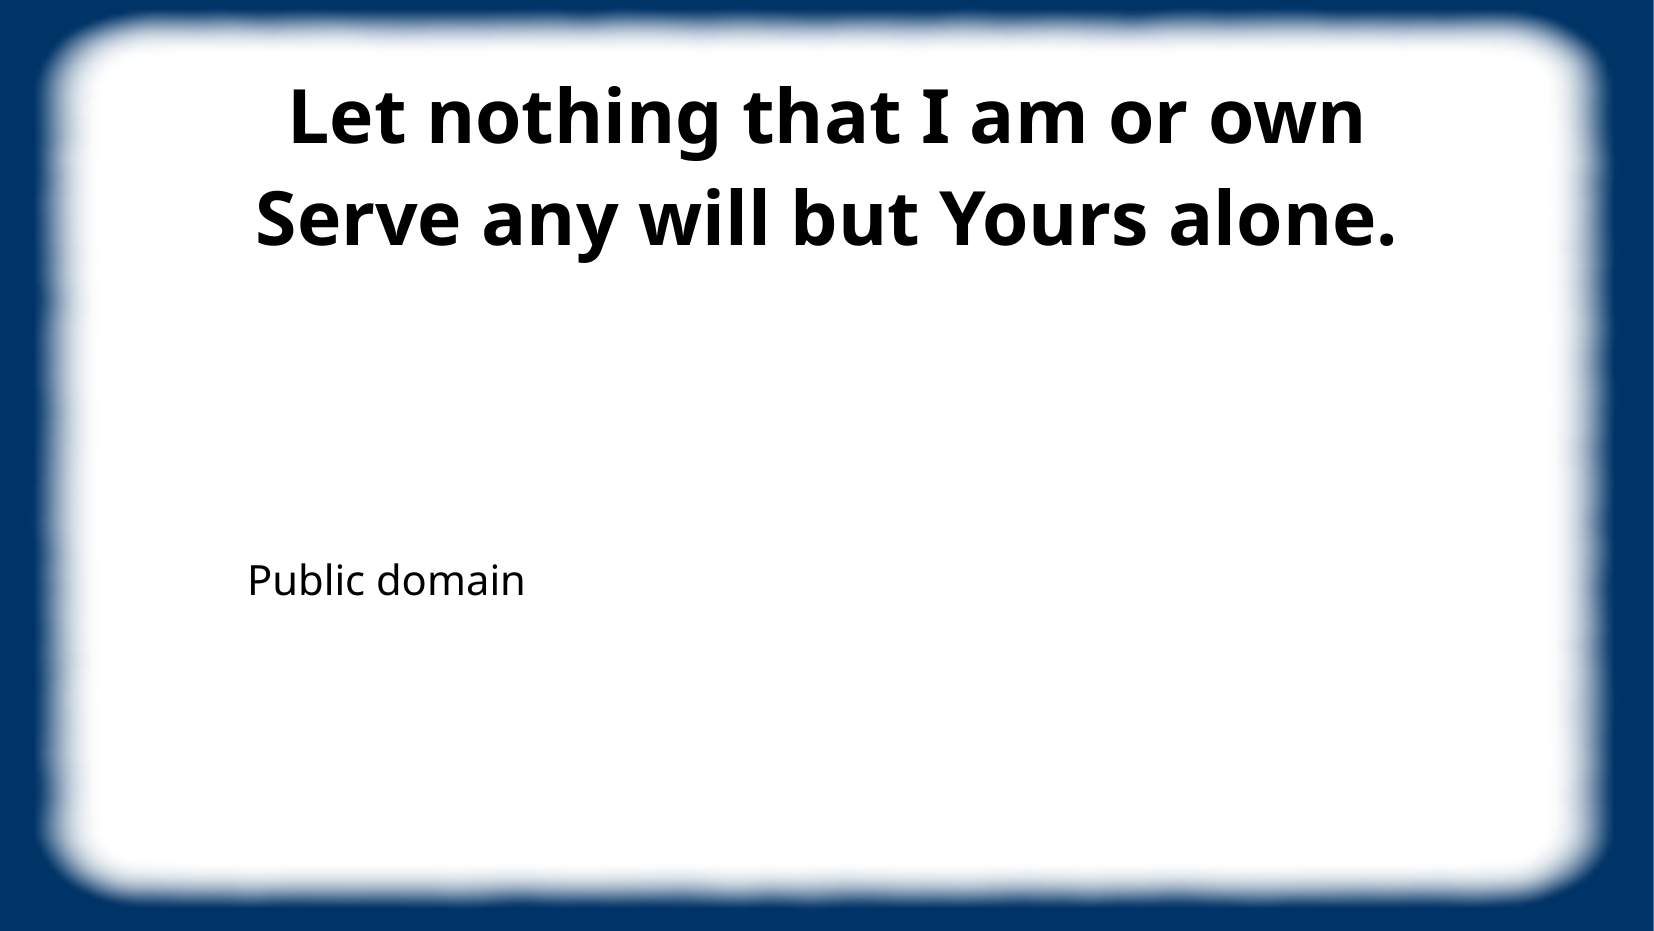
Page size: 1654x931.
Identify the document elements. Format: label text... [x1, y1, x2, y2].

text_box Let nothing that I am or own Serve any will but Yours alone. Public domain [92, 55, 1563, 601]
picture [0, 0, 1654, 931]
